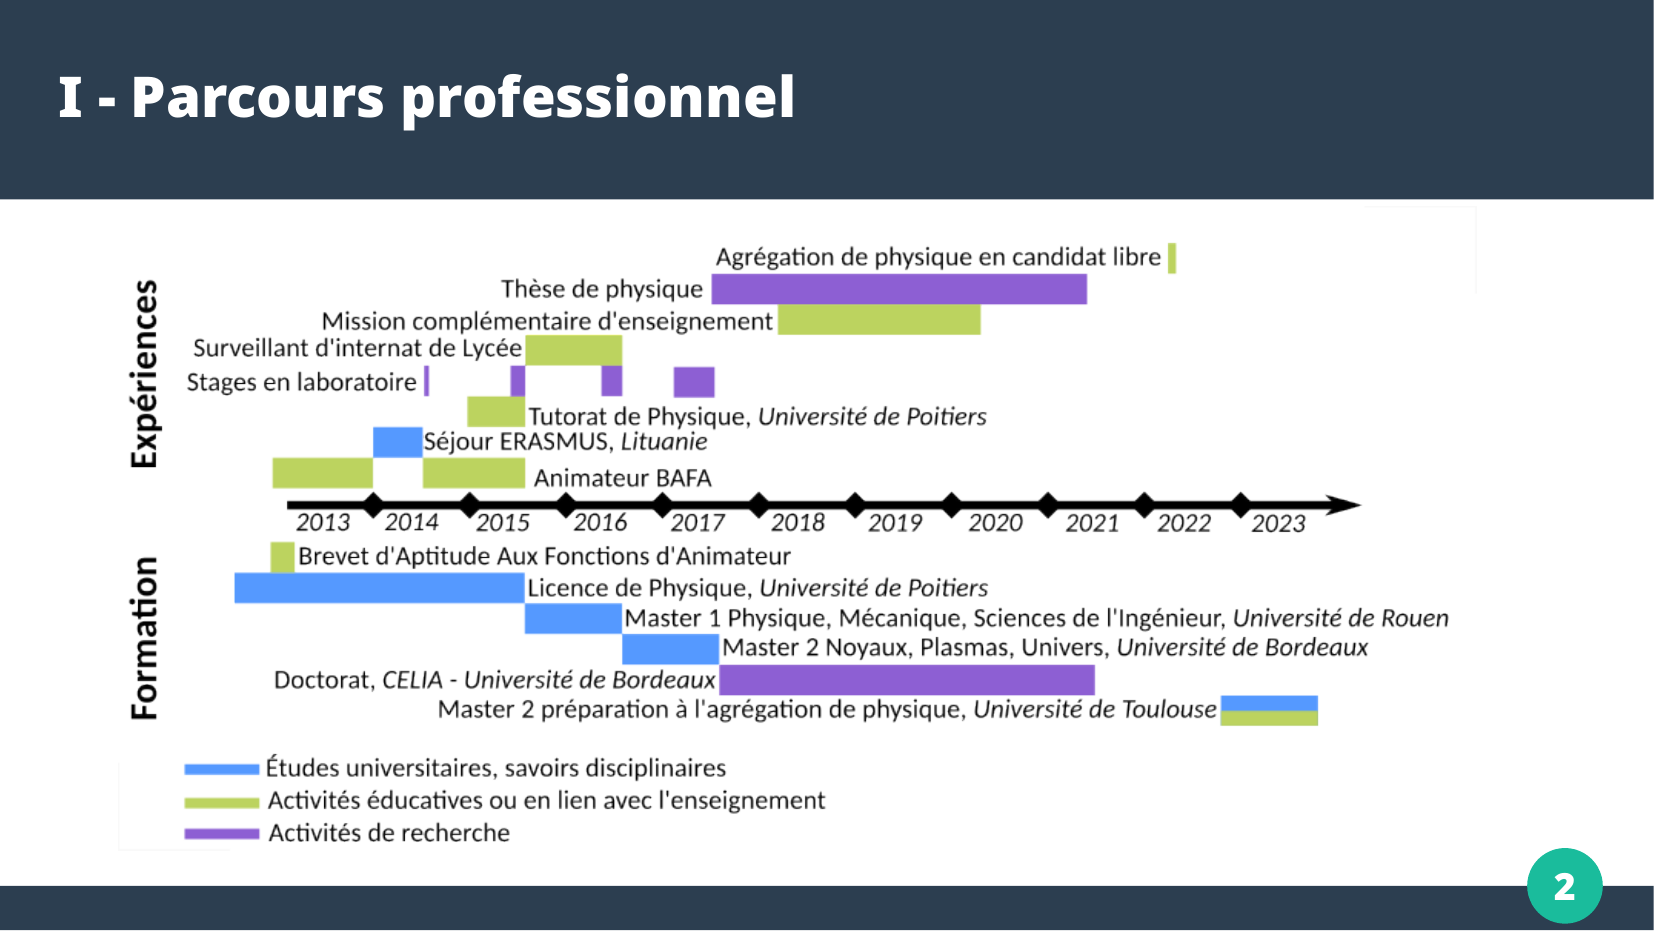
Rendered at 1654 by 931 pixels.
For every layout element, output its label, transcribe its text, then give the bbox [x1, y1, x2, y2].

title I - Parcours professionnel [59, 37, 1595, 156]
picture [118, 206, 1477, 851]
